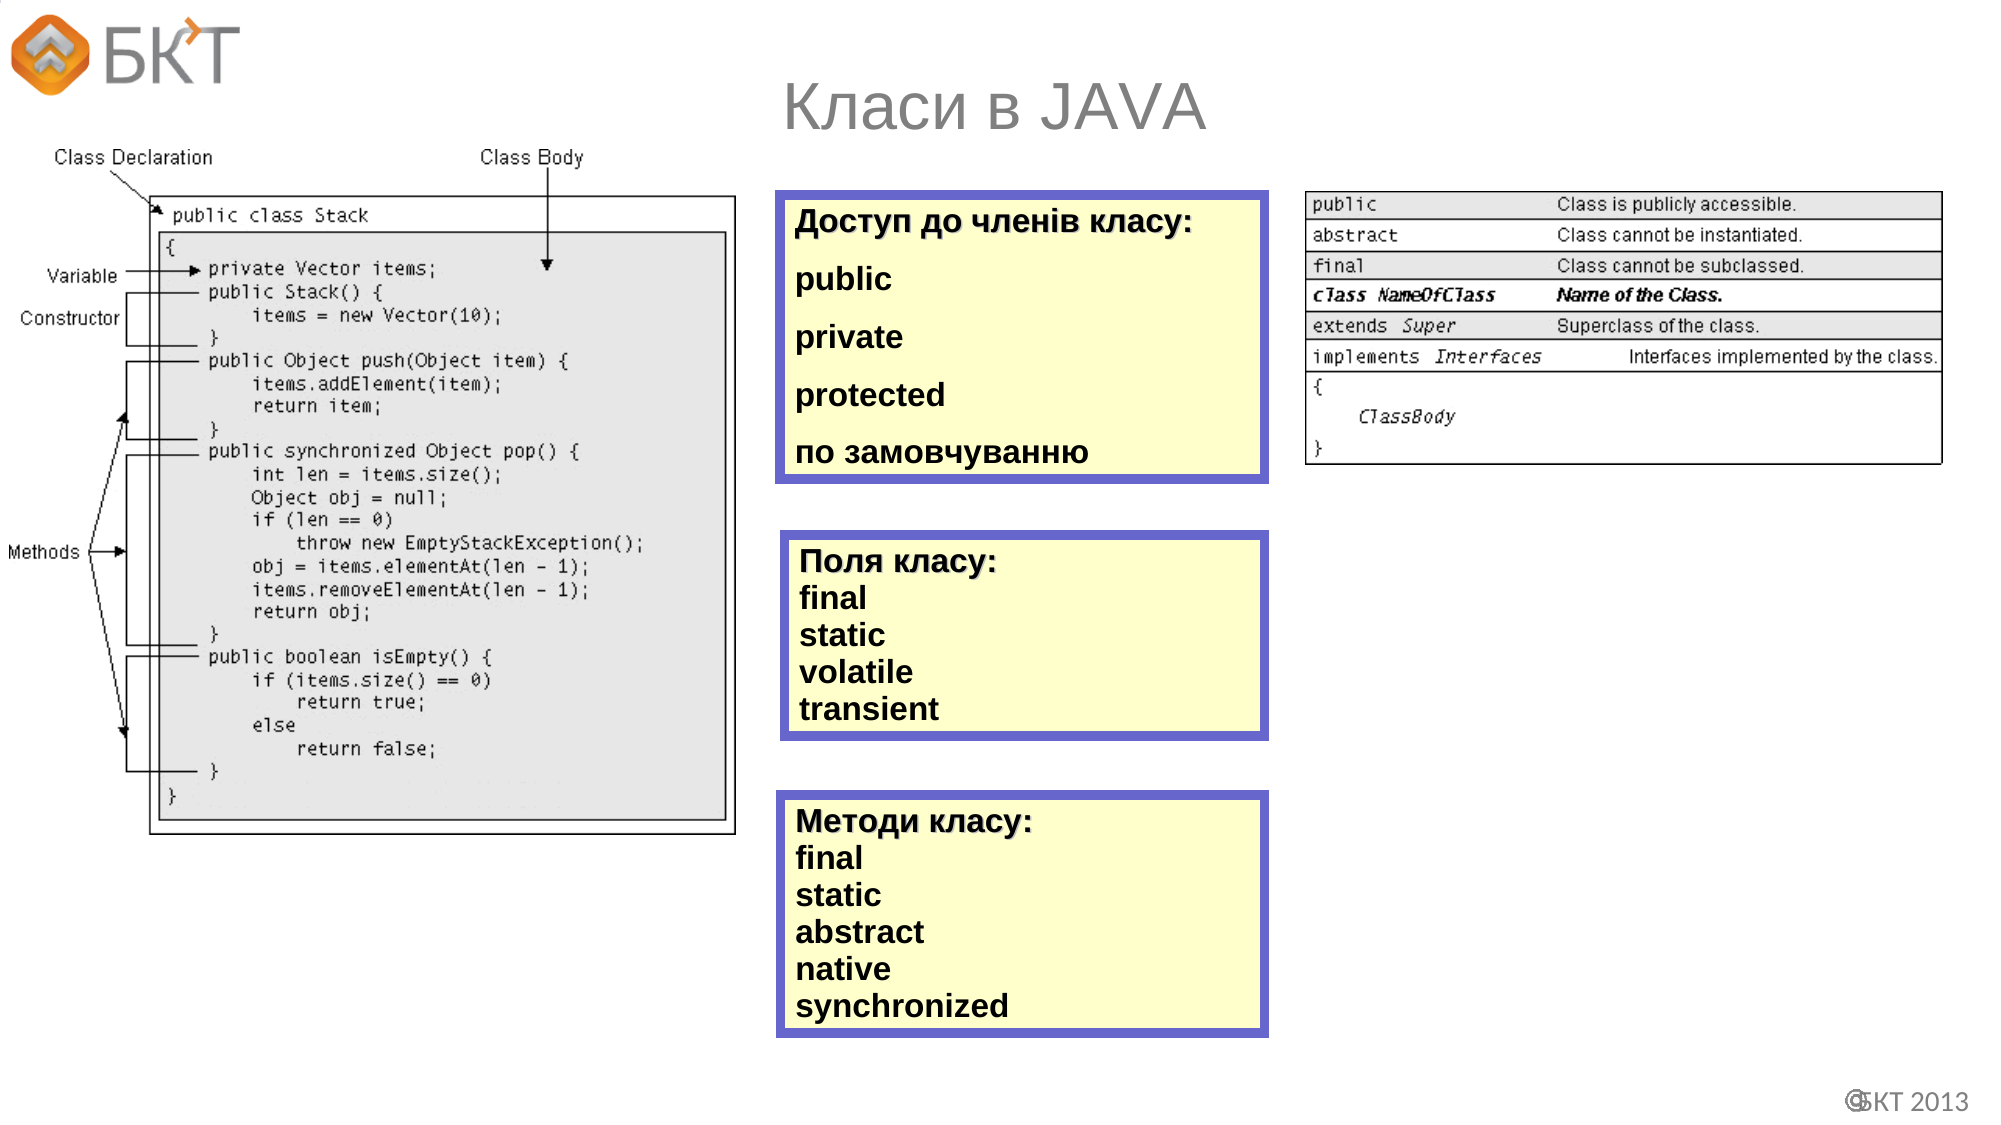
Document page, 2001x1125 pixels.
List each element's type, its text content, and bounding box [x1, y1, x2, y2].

picture [4, 9, 250, 97]
text_box Доступ до членів класу: public private protected по замовчуванню [779, 195, 1265, 480]
picture [9, 149, 736, 835]
picture [1305, 191, 1943, 465]
picture [1845, 1084, 1867, 1116]
text_box Класи в JAVA [660, 55, 1332, 150]
text_box Методи класу: final static abstract native synchronized [780, 795, 1265, 1033]
text_box Поля класу: final static volatile transient [784, 534, 1265, 736]
